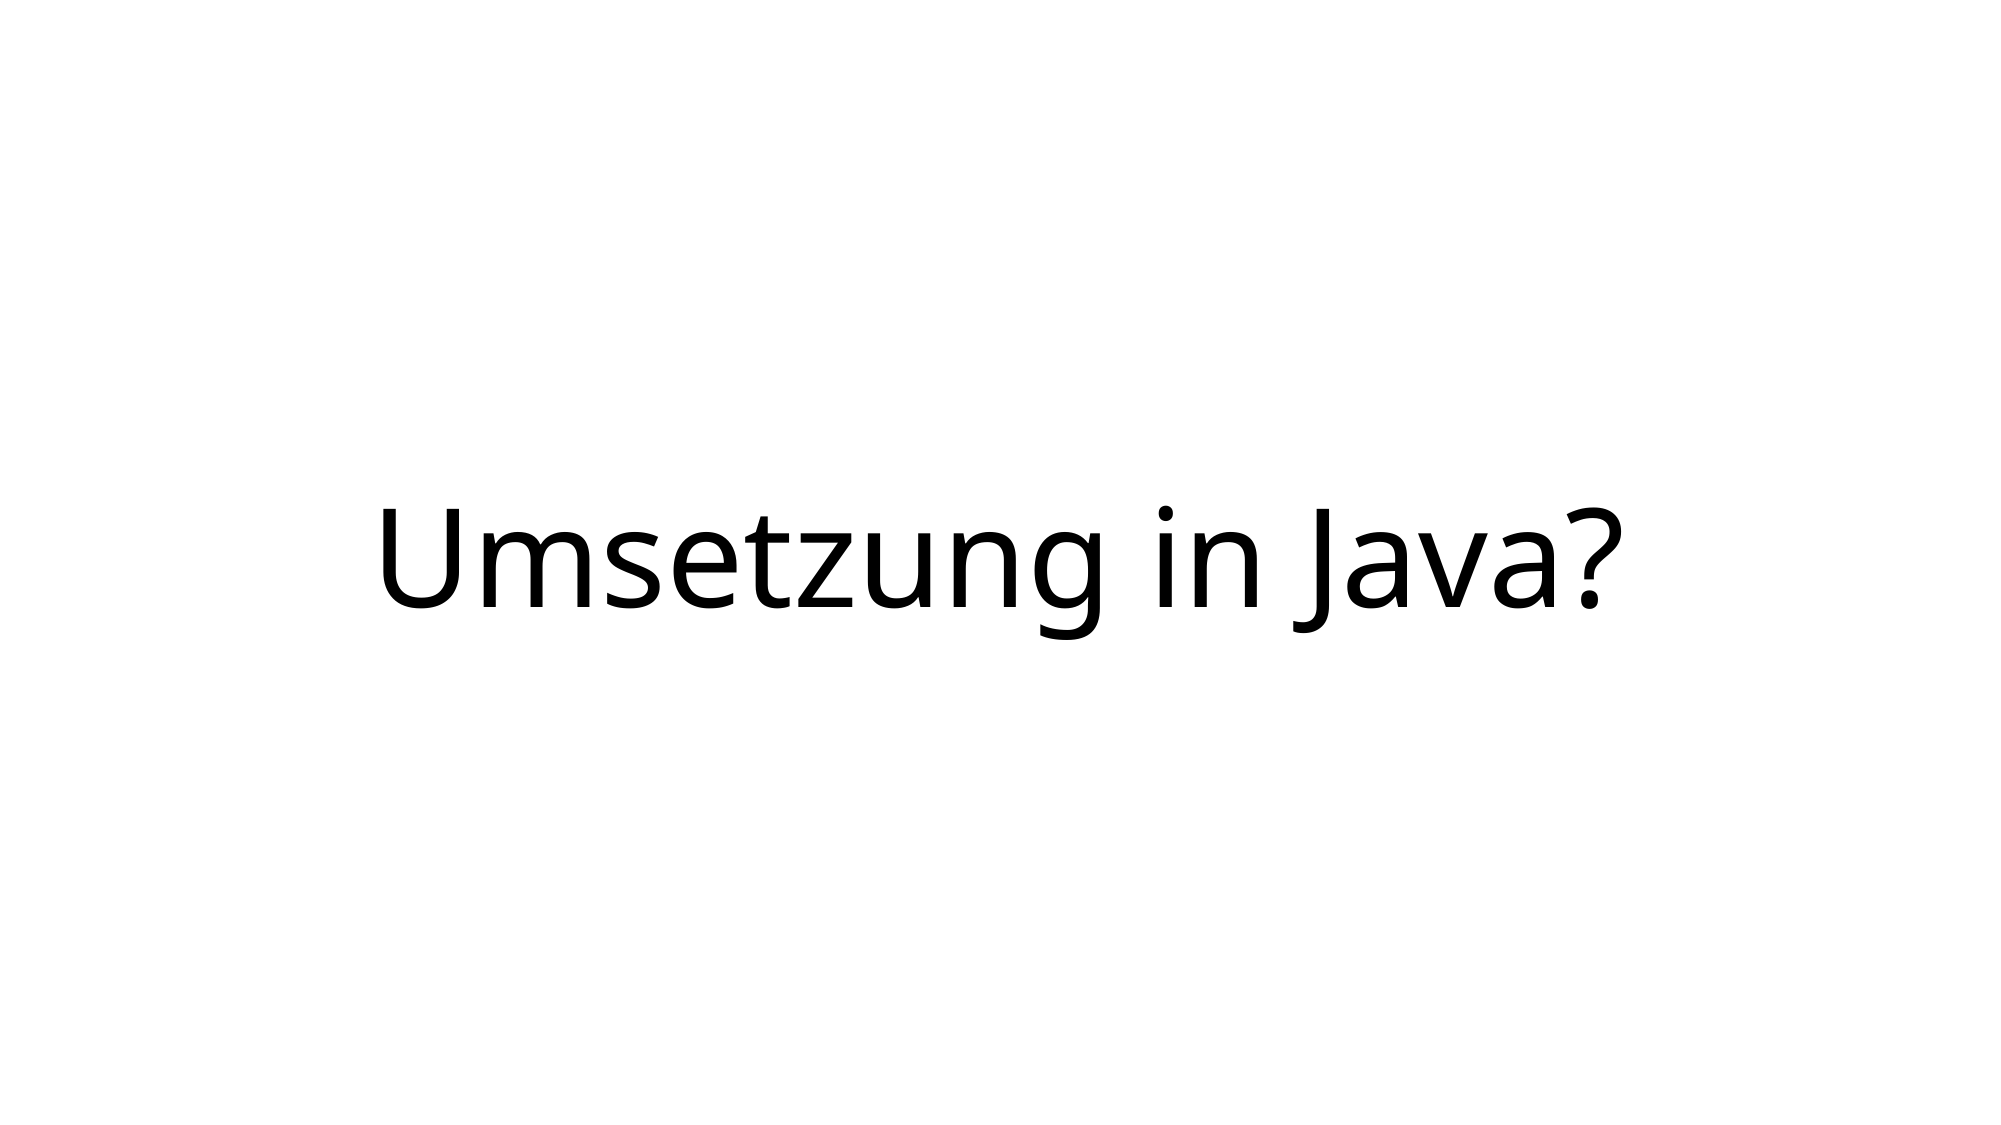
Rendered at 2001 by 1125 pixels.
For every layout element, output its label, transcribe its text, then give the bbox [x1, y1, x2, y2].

title Umsetzung in Java? [136, 280, 1862, 645]
